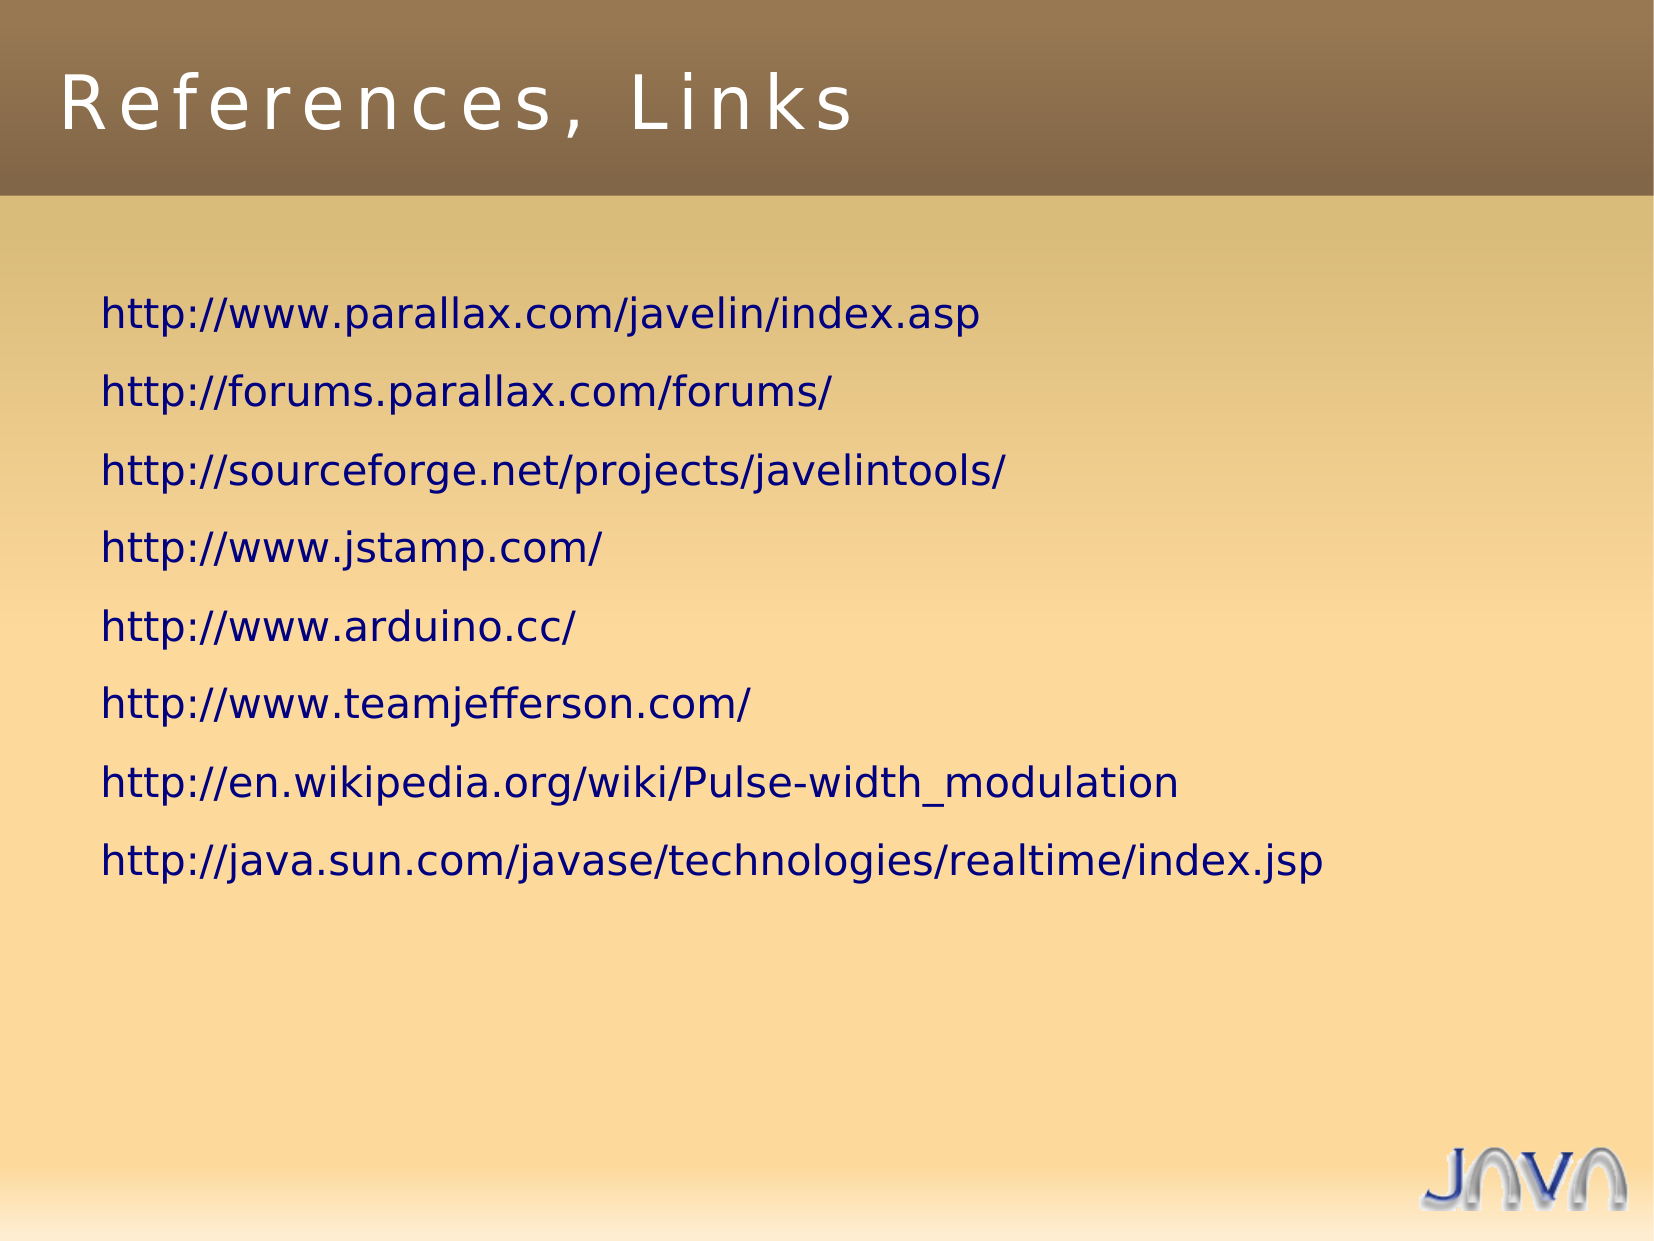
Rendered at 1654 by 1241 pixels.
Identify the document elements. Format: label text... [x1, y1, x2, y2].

picture [0, 0, 1654, 1241]
title References, Links [59, 29, 1595, 178]
list http://www.parallax.com/javelin/index.asp http://forums.parallax.com/forums/ http://sourceforge.net/projects/javelintools/ http://www.jstamp.com/ http://www.arduino.cc/ http://www.teamjefferson.com/ http://en.wikipedia.org/wiki/Pulse-width_modulation http://java.sun.com/javase/technologies/realtime/index.jsp [82, 290, 1571, 1109]
